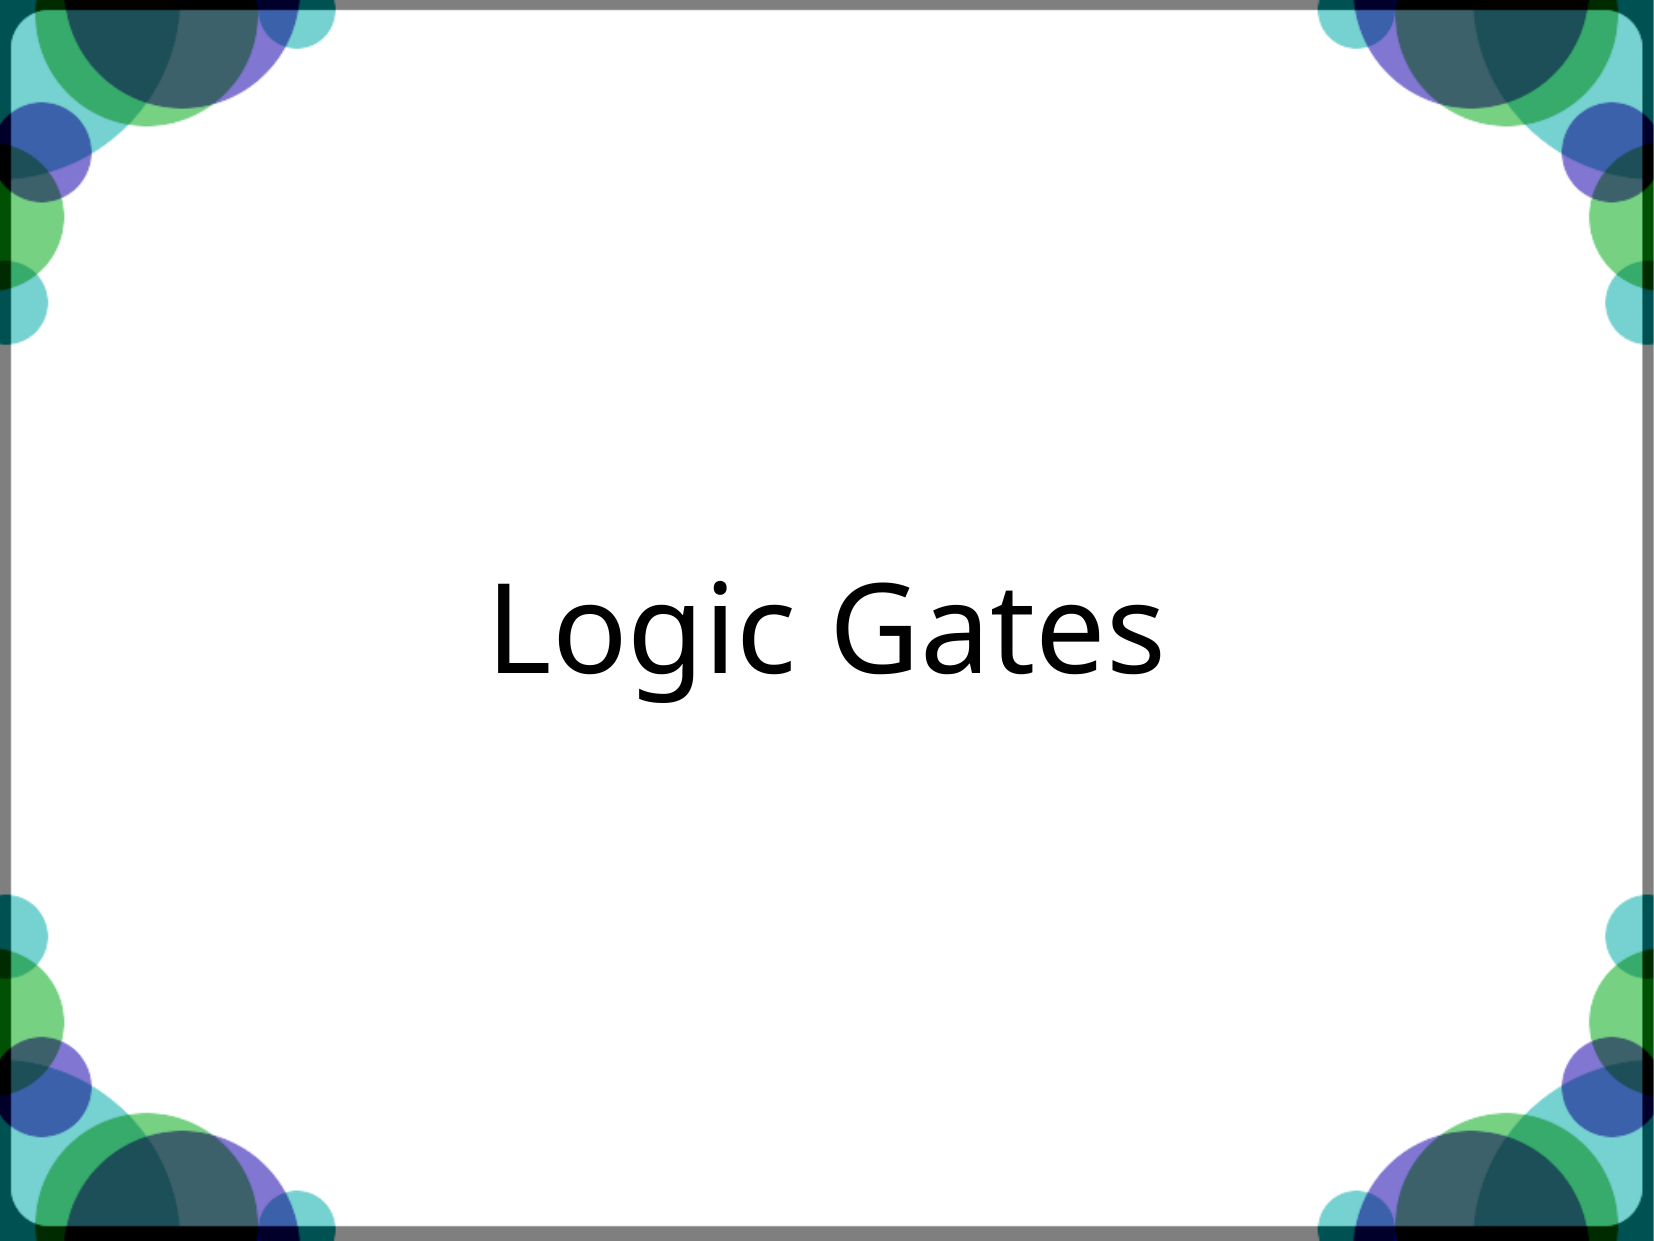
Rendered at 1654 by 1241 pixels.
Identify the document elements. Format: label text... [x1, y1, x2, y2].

title Logic Gates [82, 521, 1571, 729]
picture [0, 0, 1654, 1241]
